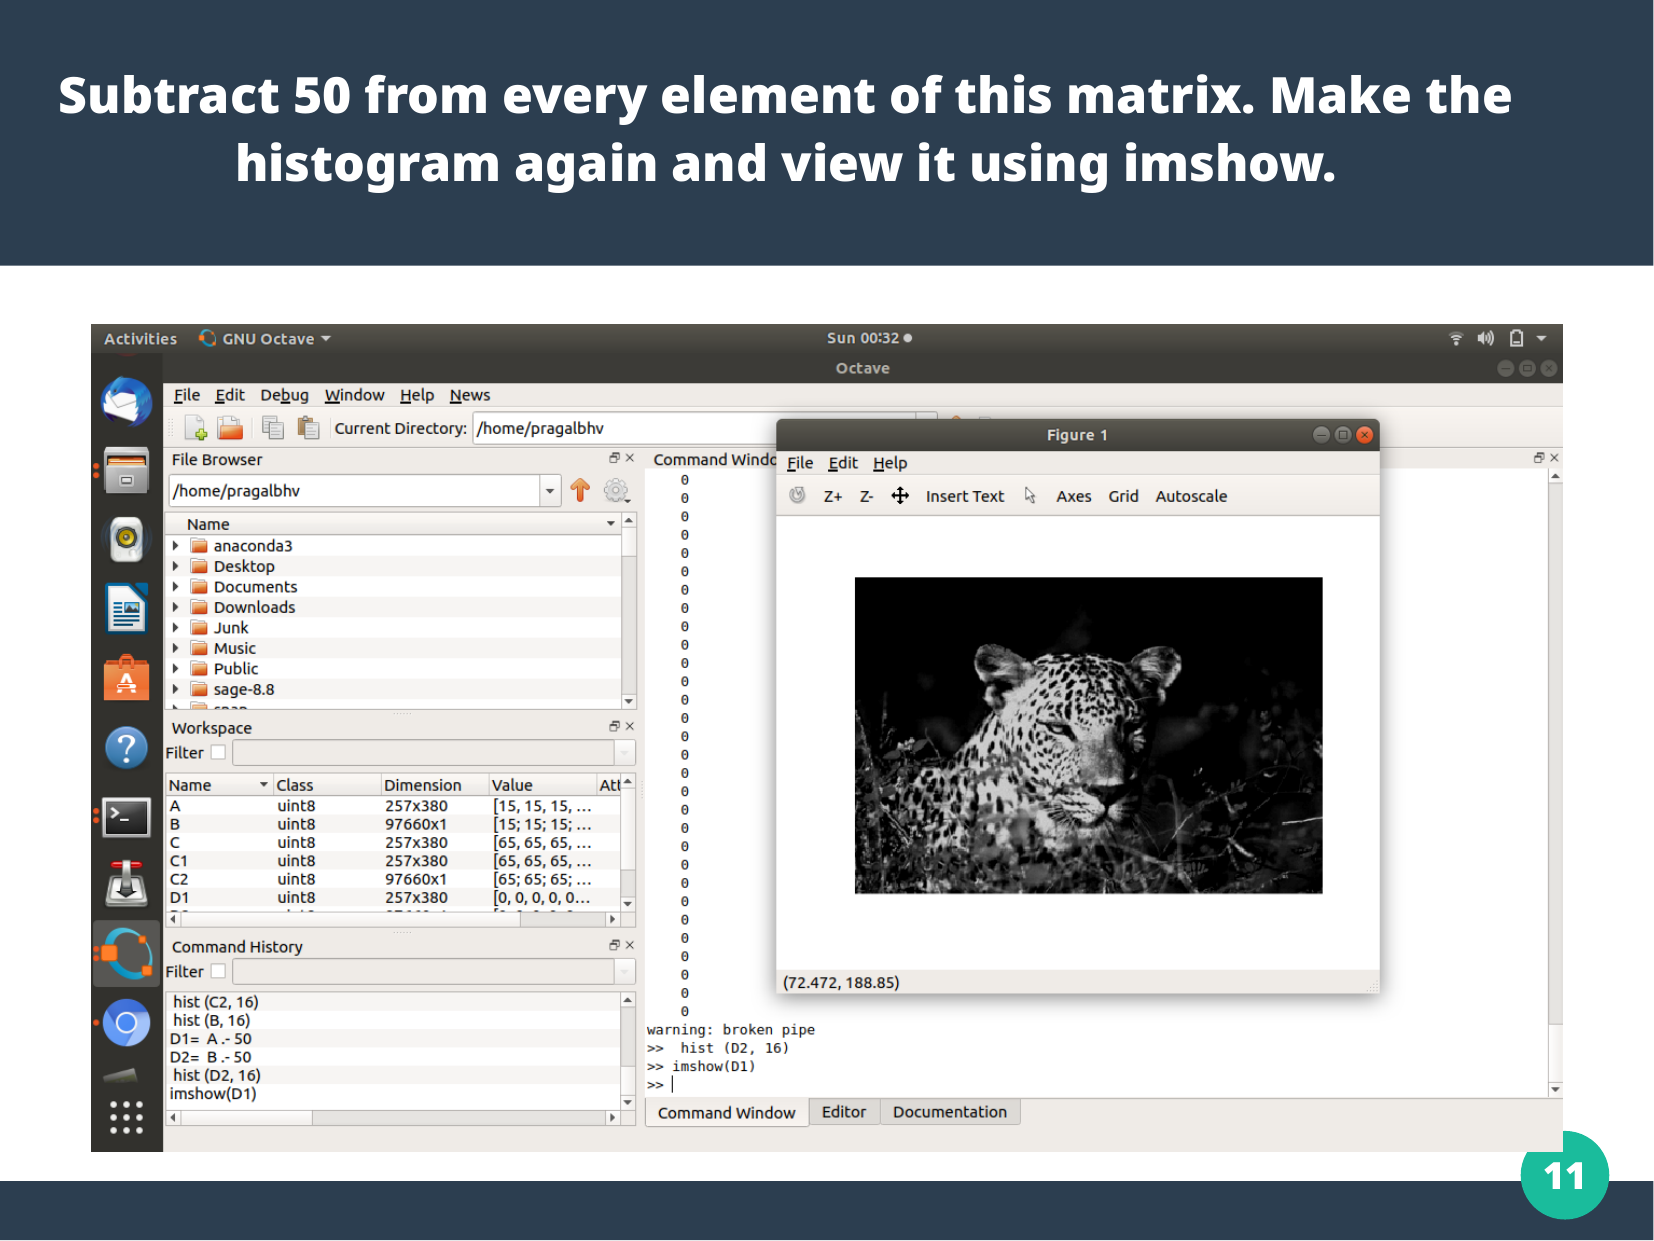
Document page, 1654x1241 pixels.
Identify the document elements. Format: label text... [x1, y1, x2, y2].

picture [91, 324, 1563, 1152]
title Subtract 50 from every element of this matrix. Make the histogram again and view it using imshow. [59, 49, 1595, 207]
